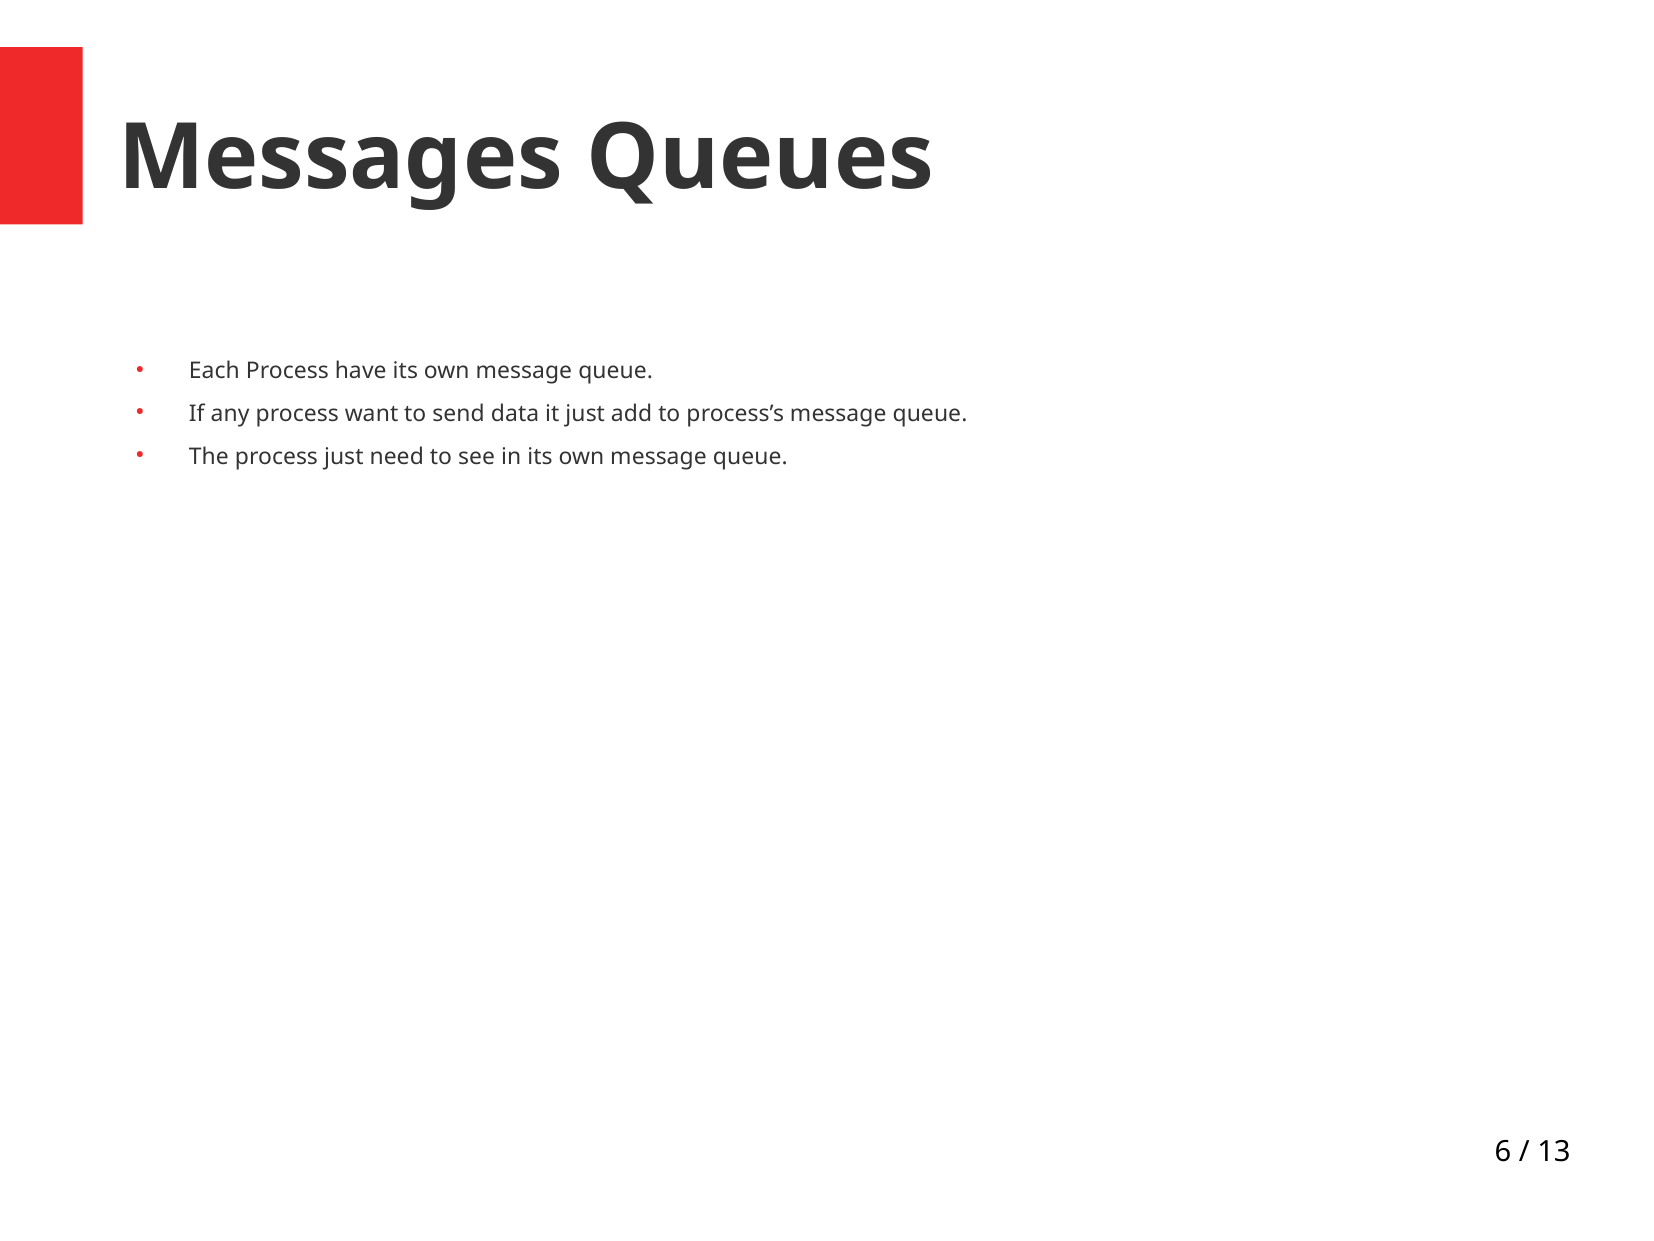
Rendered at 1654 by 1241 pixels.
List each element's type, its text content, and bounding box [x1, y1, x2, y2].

title Messages Queues [118, 49, 1571, 257]
list Each Process have its own message queue. If any process want to send data it just add to process’s message queue. The process just need to see in its own message queue. [118, 354, 1536, 1074]
